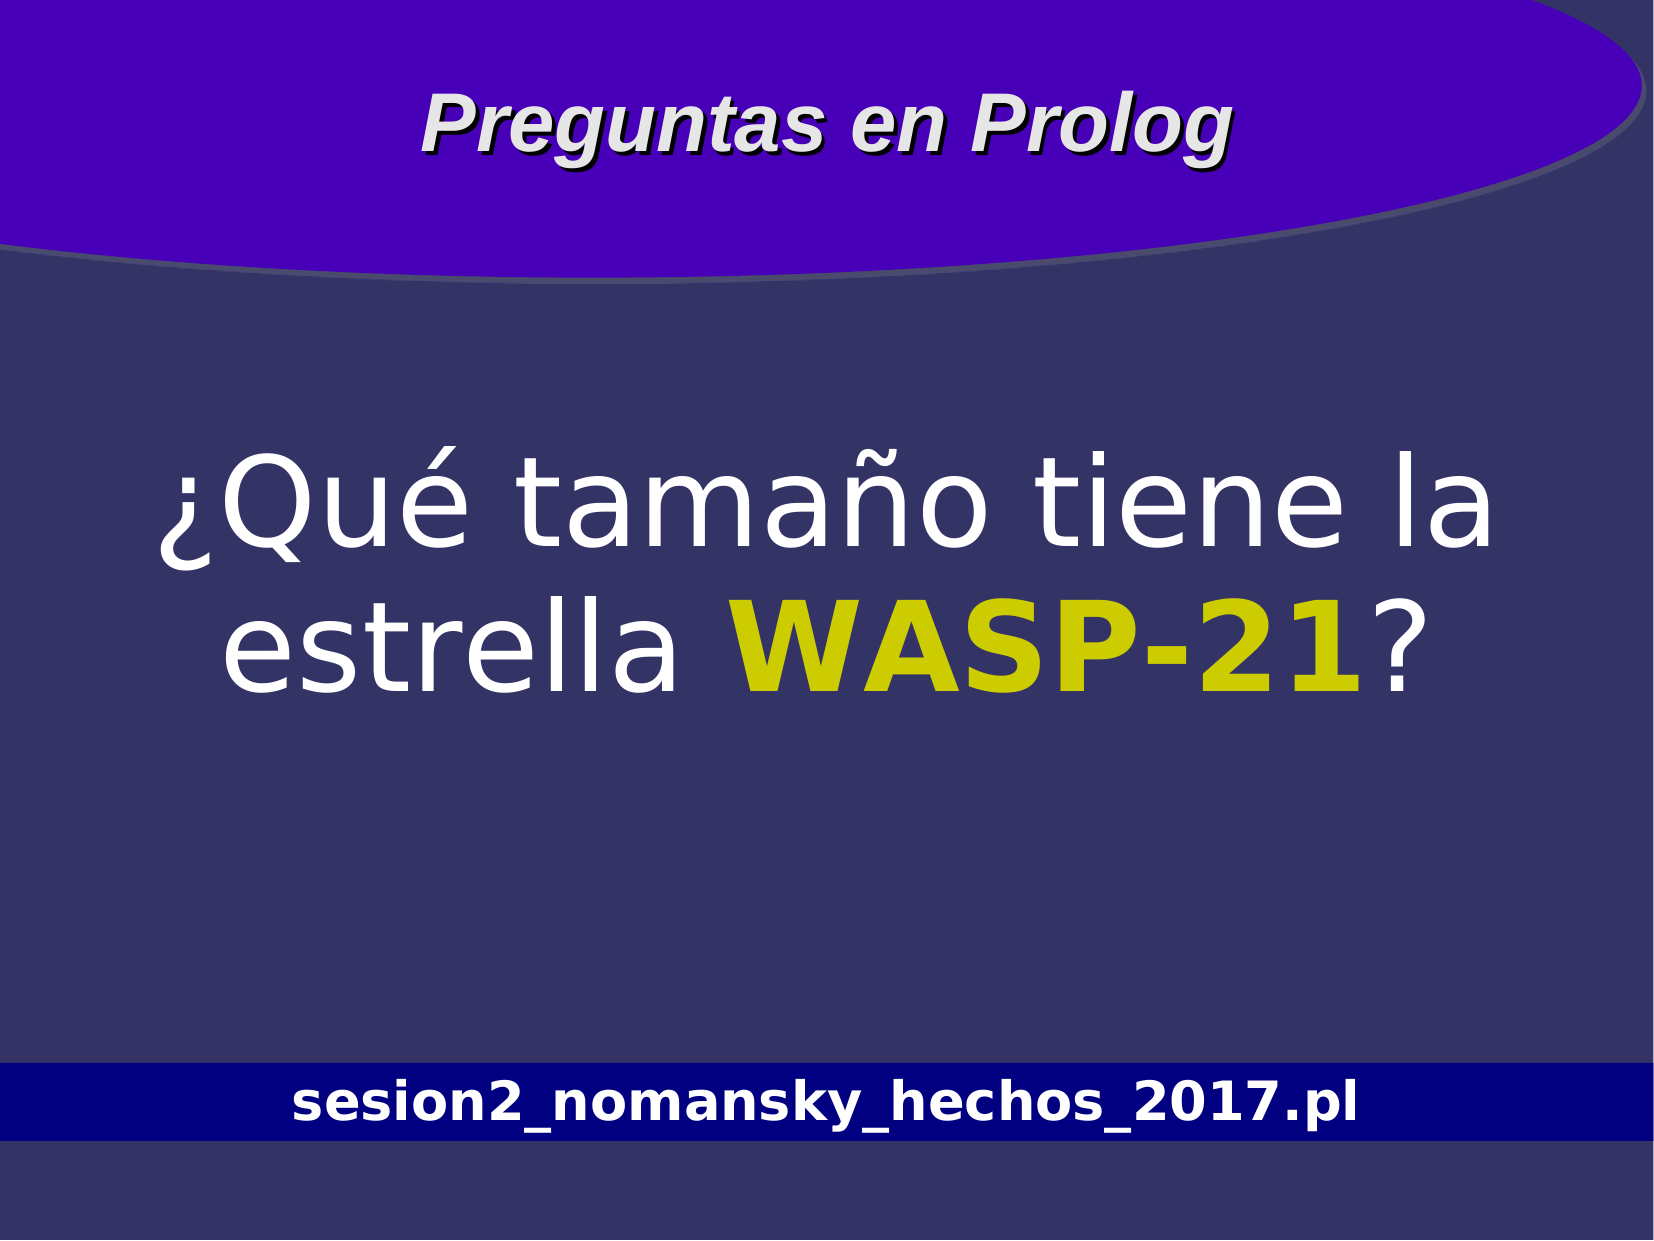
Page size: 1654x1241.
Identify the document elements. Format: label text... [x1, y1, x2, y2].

title Preguntas en Prolog [121, 19, 1534, 227]
text_box ¿Qué tamaño tiene la estrella WASP-21? [59, 295, 1595, 857]
text_box sesion2_nomansky_hechos_2017.pl [0, 1062, 1654, 1141]
